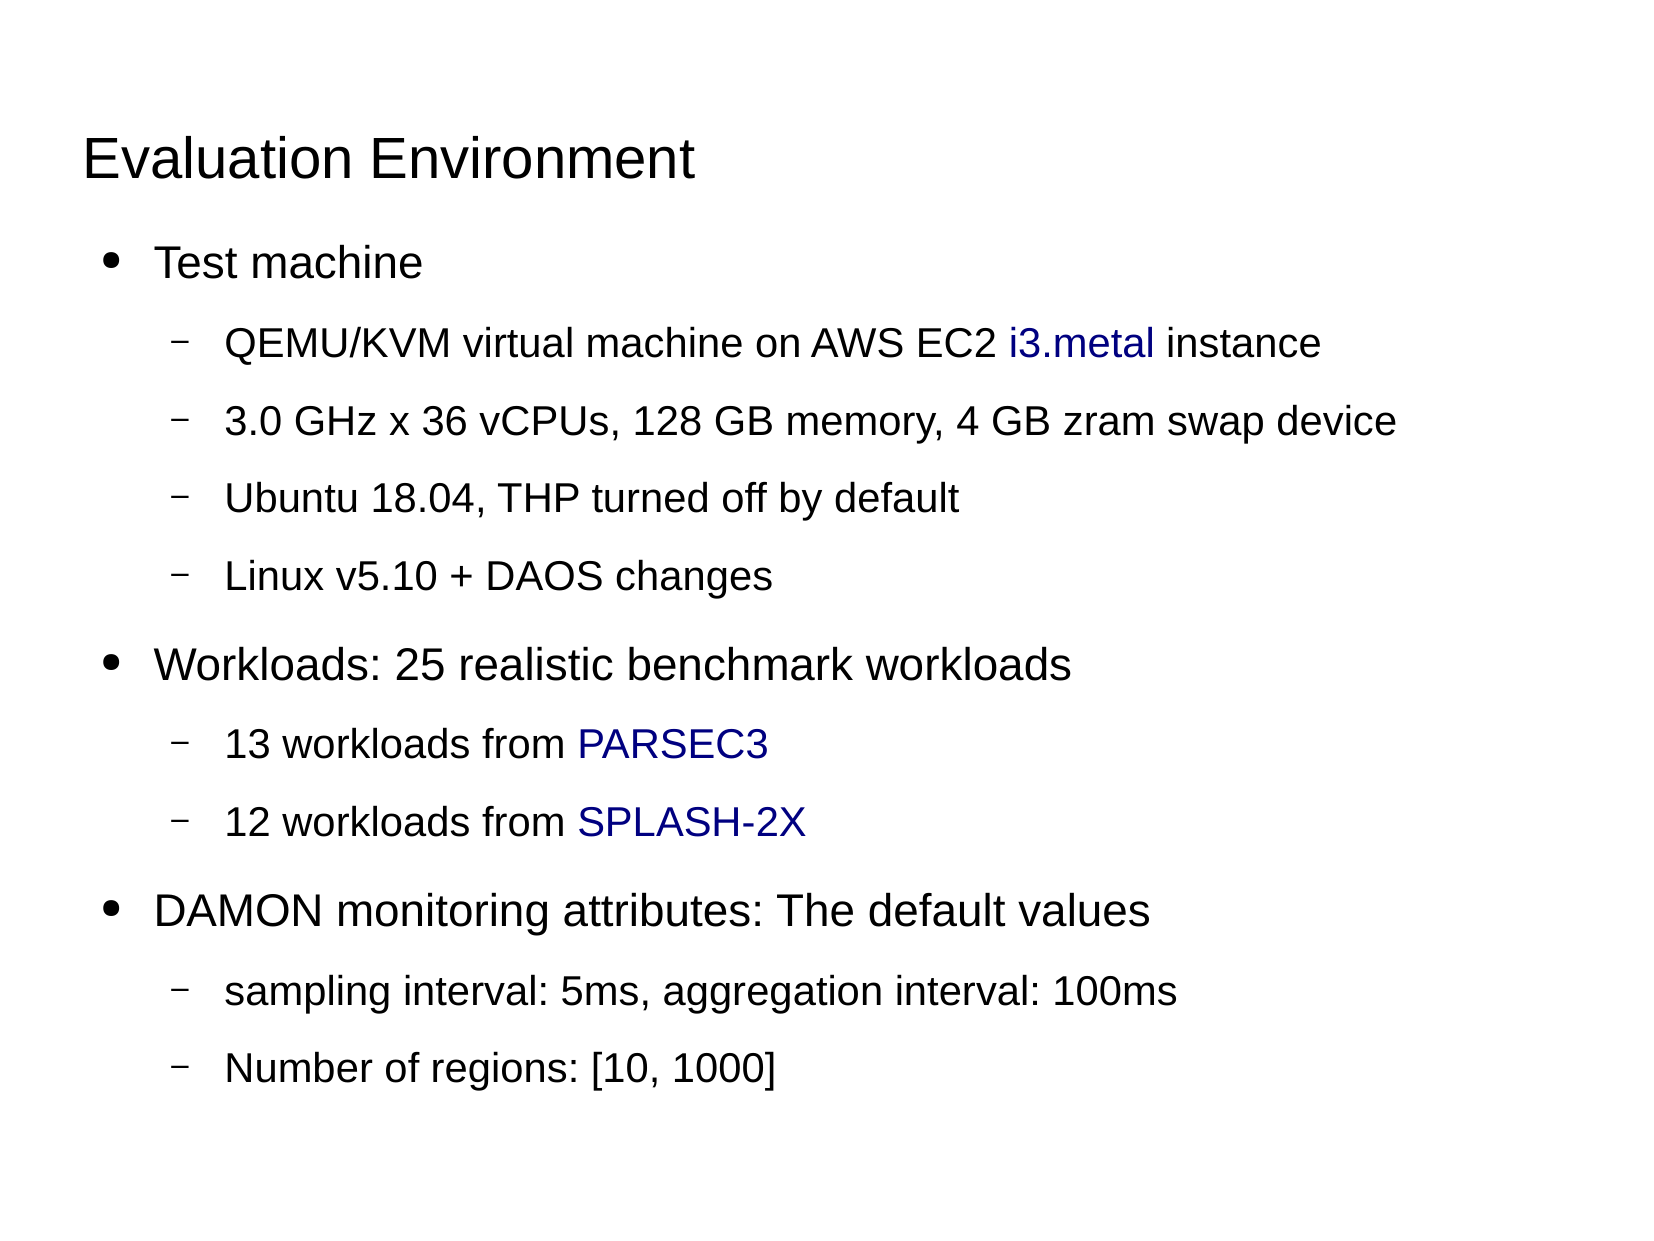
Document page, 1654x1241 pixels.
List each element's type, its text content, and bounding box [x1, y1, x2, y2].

list Test machine QEMU/KVM virtual machine on AWS EC2 i3.metal instance 3.0 GHz x 36 vCPUs, 128 GB memory, 4 GB zram swap device Ubuntu 18.04, THP turned off by default Linux v5.10 + DAOS changes Workloads: 25 realistic benchmark workloads 13 workloads from PARSEC3 12 workloads from SPLASH-2X DAMON monitoring attributes: The default values sampling interval: 5ms, aggregation interval: 100ms Number of regions: [10, 1000] [82, 236, 1571, 1111]
title Evaluation Environment [82, 108, 1571, 210]
